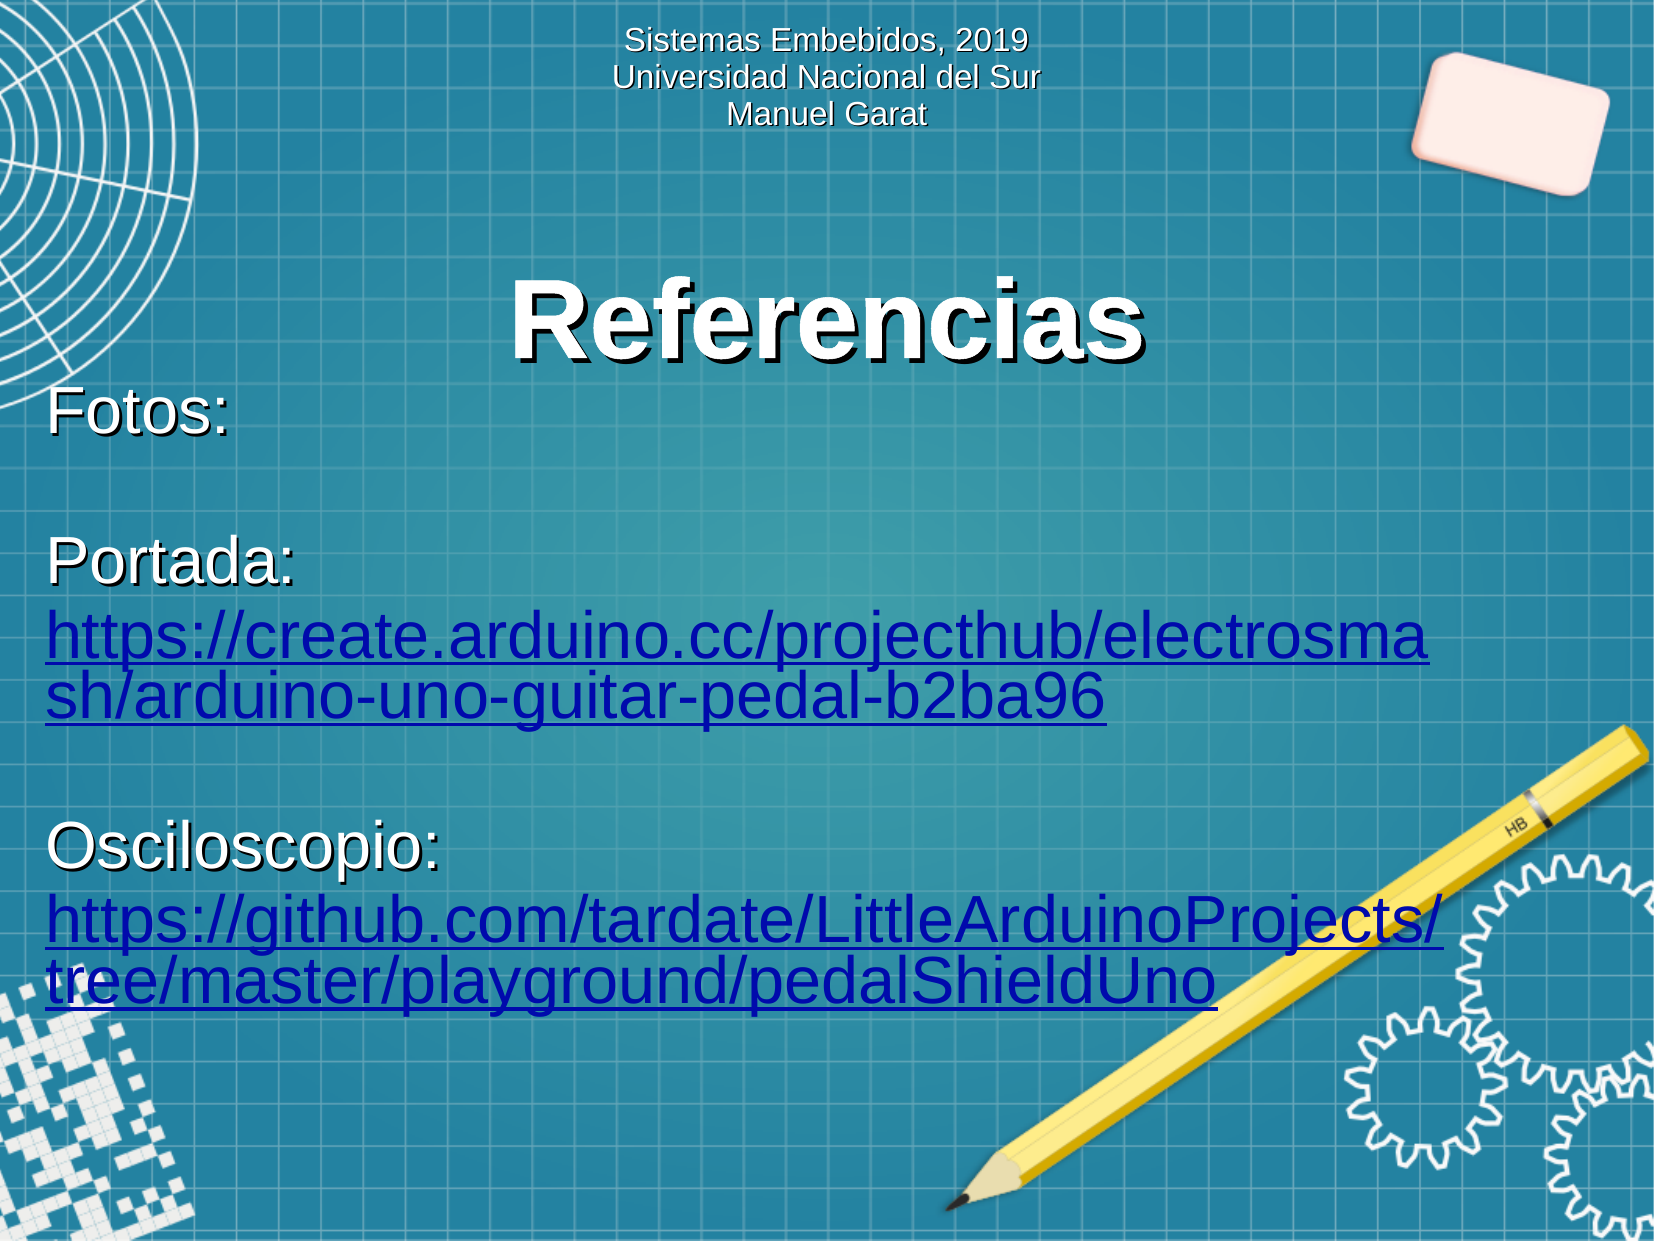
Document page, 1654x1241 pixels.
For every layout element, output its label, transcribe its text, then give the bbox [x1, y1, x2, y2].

title Referencias [82, 177, 1571, 461]
title Fotos: Portada: https://create.arduino.cc/projecthub/electrosmash/arduino-uno-guitar-pedal-b2ba96 Osciloscopio: https://github.com/tardate/LittleArduinoProjects/tree/master/playground/pedalShieldUno [45, 375, 1456, 1045]
text_box Sistemas Embebidos, 2019 Universidad Nacional del Sur Manuel Garat [600, 15, 1053, 139]
picture [0, 0, 1654, 1241]
